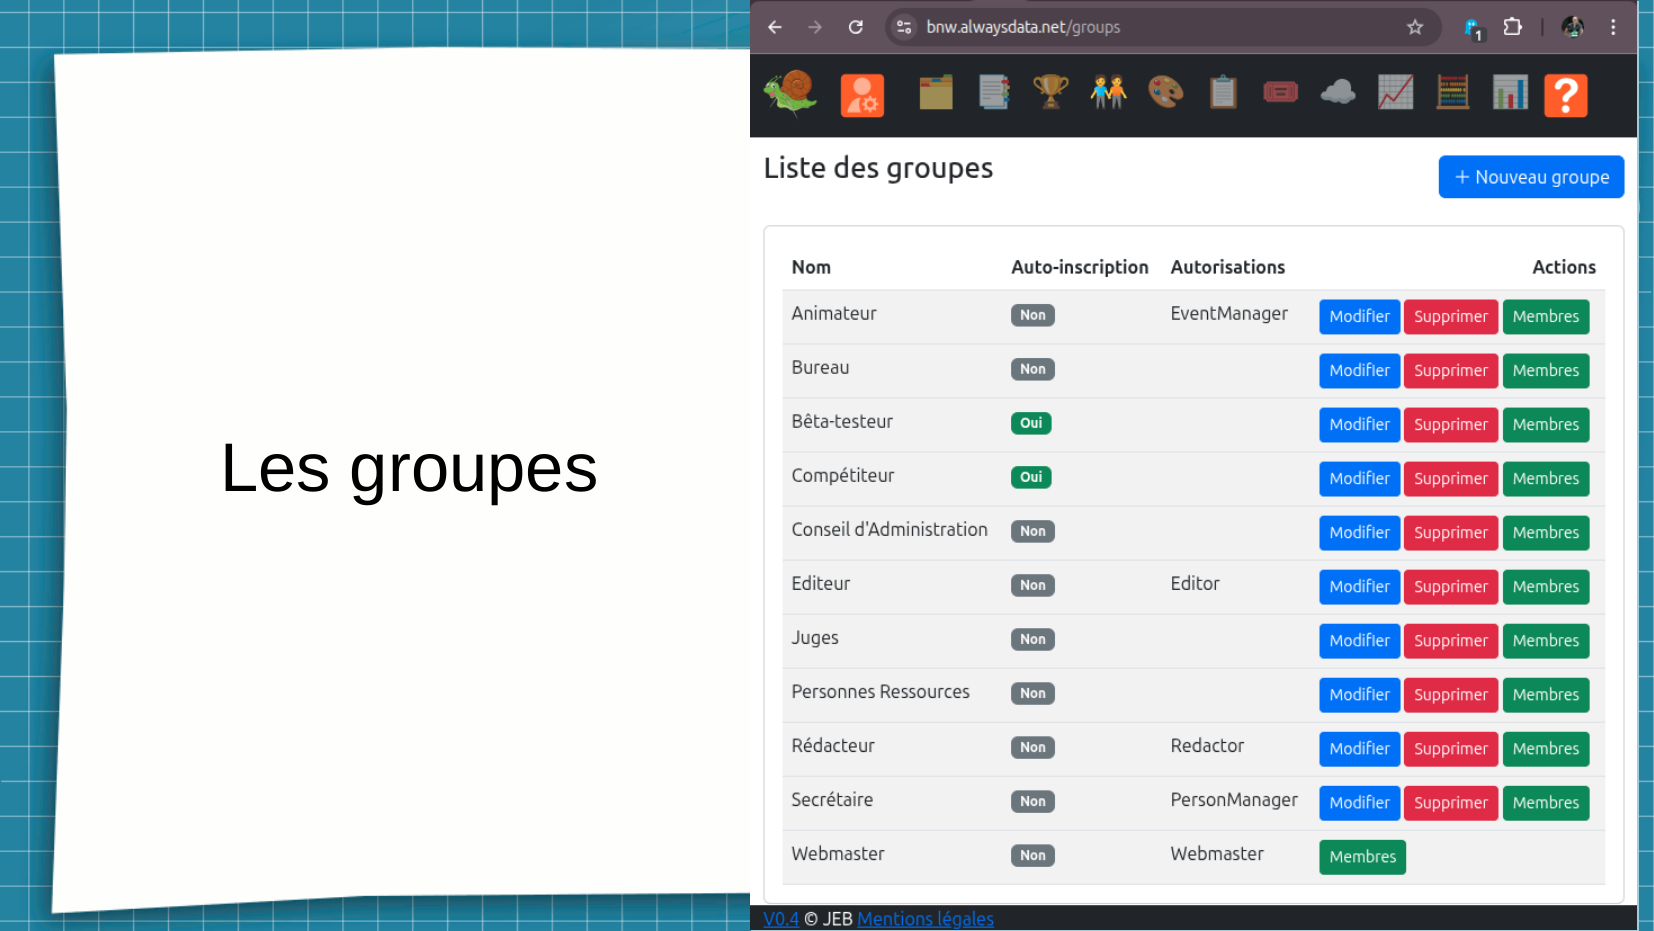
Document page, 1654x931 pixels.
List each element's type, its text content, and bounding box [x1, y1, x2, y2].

title Les groupes [82, 296, 737, 640]
picture [0, 0, 1654, 931]
